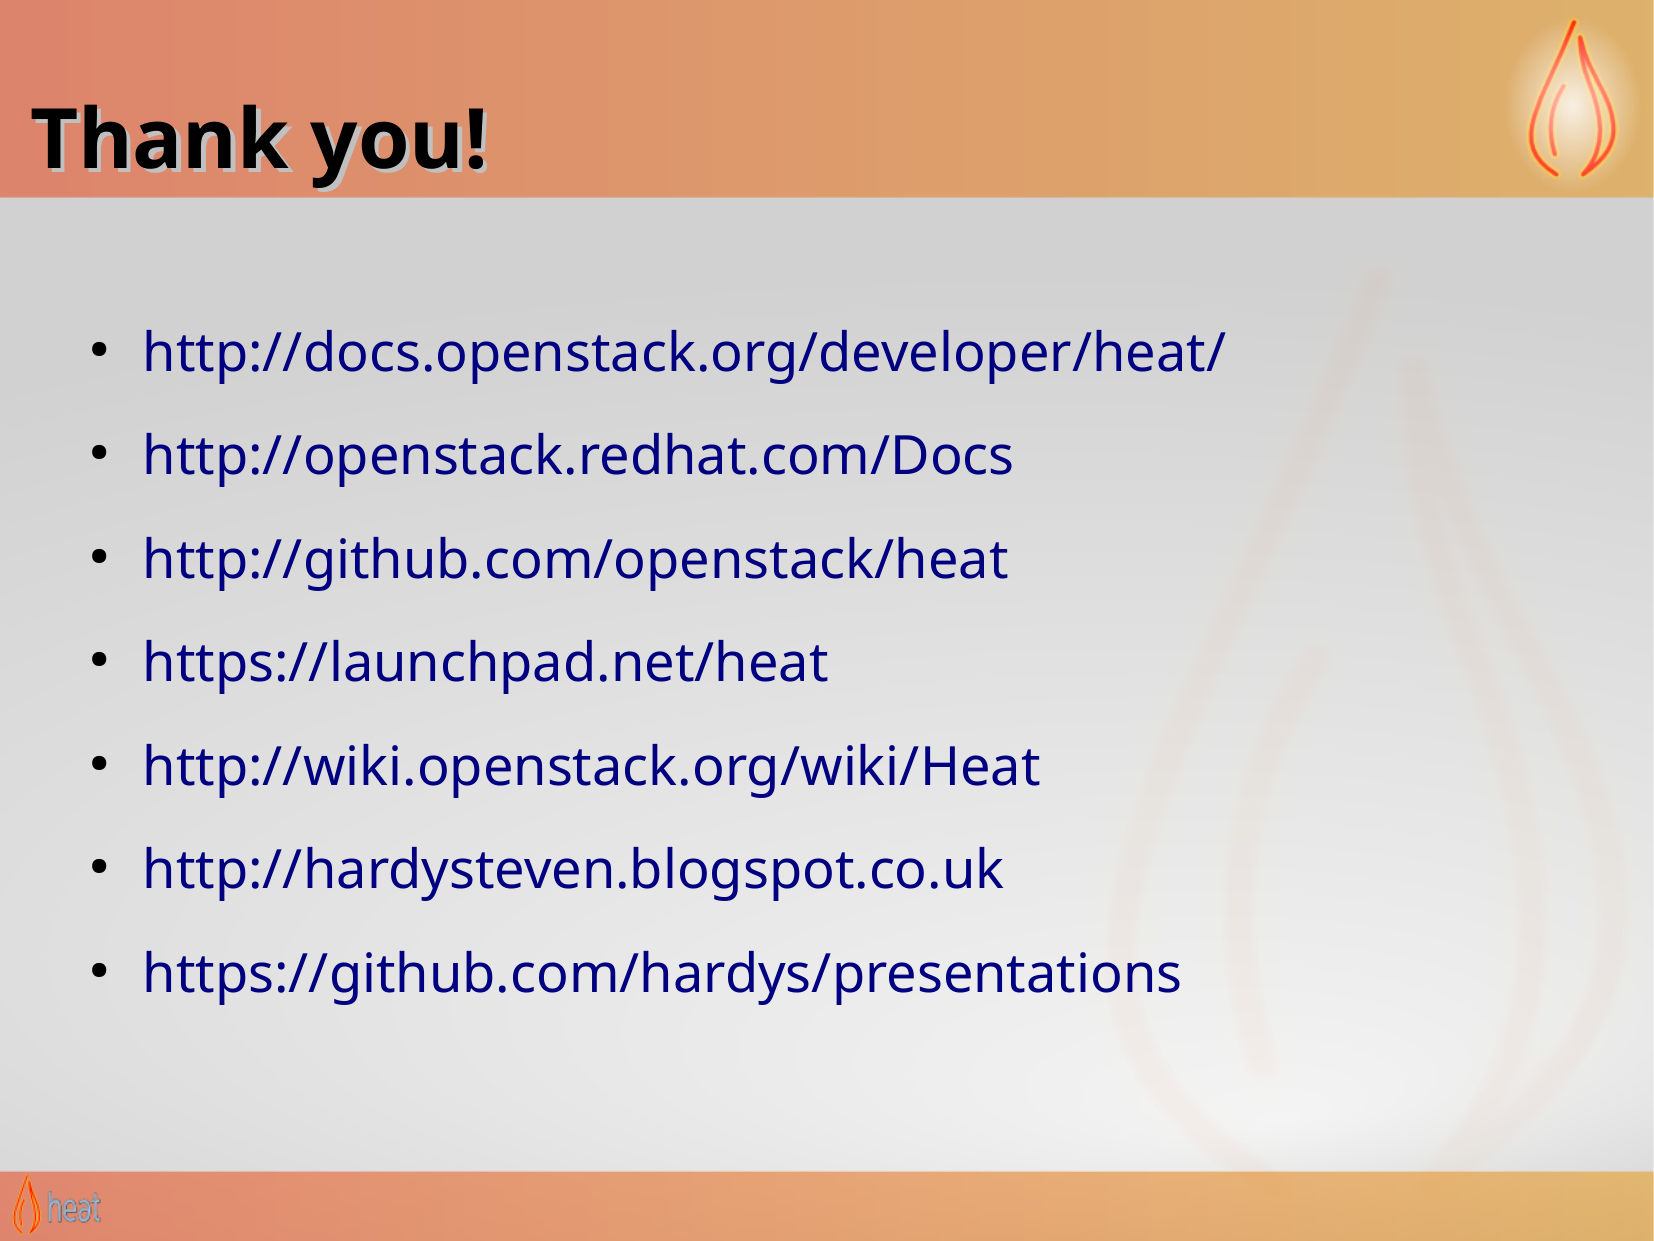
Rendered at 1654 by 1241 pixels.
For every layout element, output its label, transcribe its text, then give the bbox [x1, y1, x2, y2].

title Thank you! [30, 23, 1606, 249]
picture [0, 0, 1654, 1241]
list http://docs.openstack.org/developer/heat/ http://openstack.redhat.com/Docs http://github.com/openstack/heat https://launchpad.net/heat http://wiki.openstack.org/wiki/Heat http://hardysteven.blogspot.co.uk https://github.com/hardys/presentations [71, 210, 1561, 1166]
